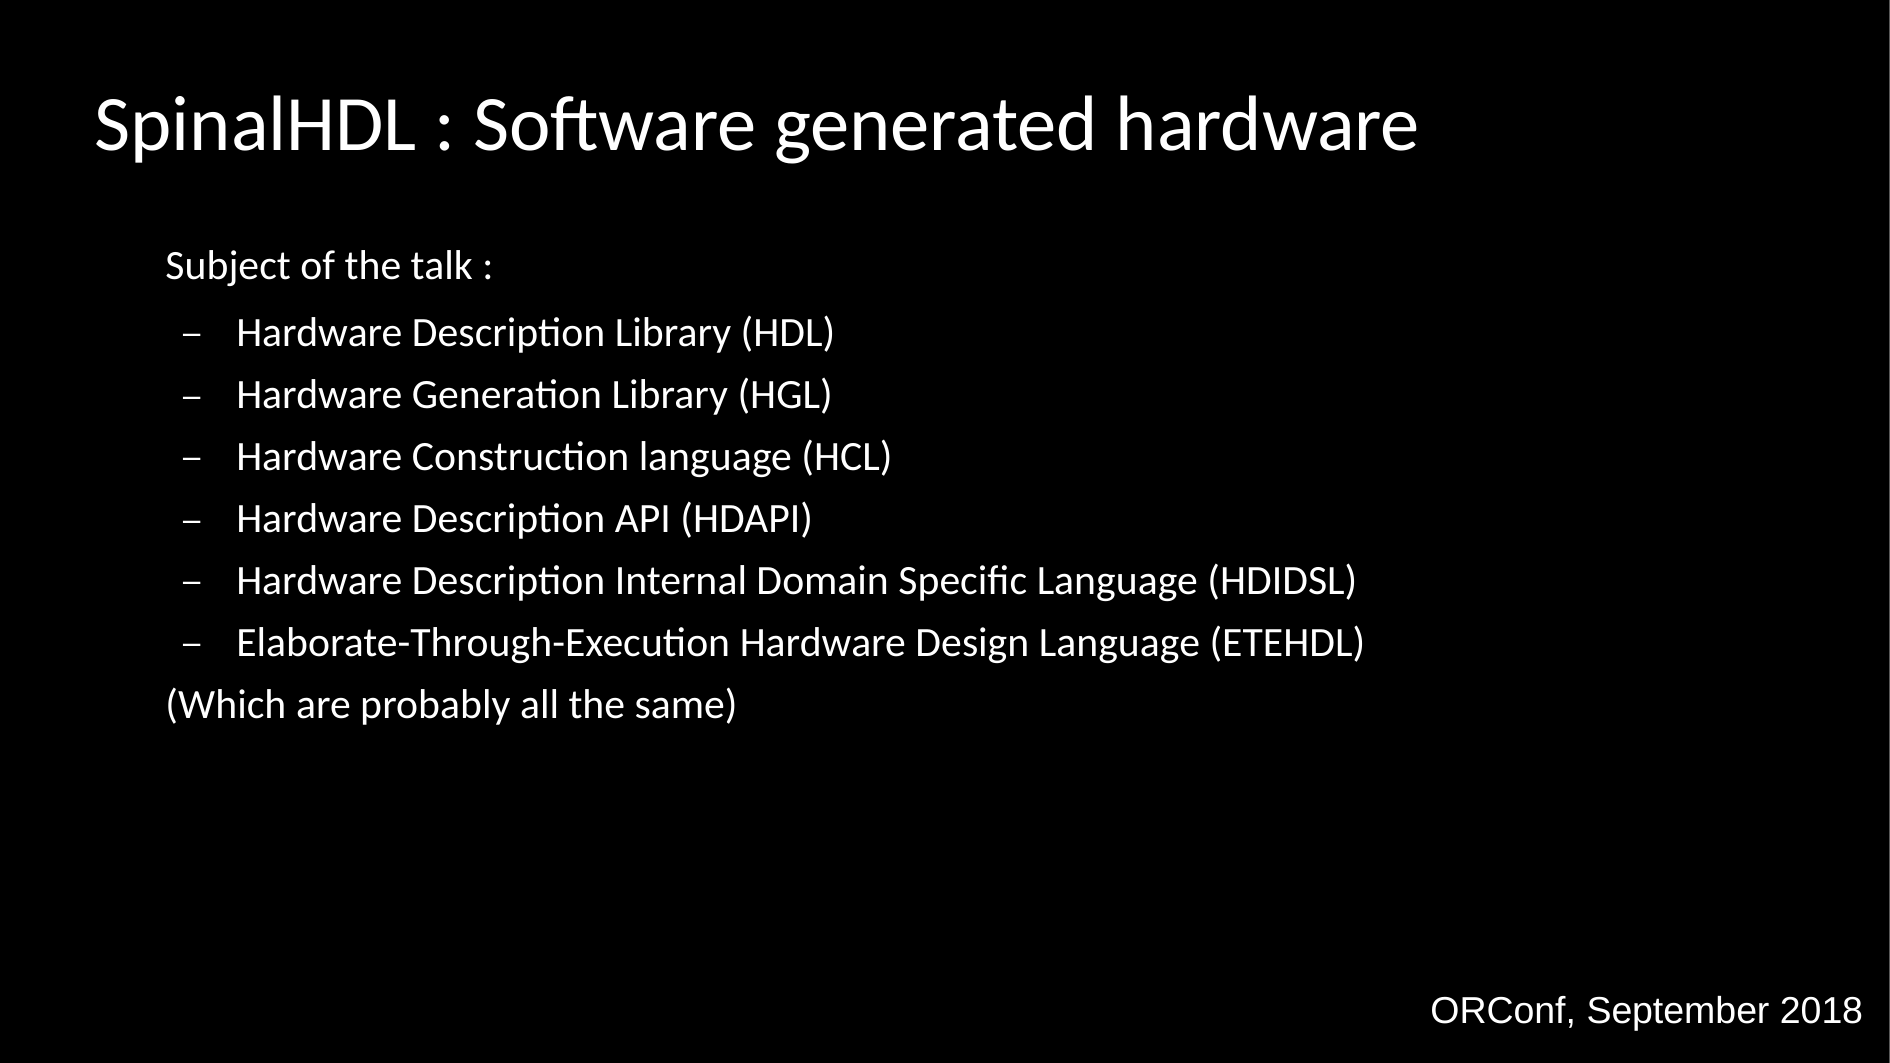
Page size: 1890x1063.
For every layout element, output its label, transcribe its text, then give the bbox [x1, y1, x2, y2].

title SpinalHDL : Software generated hardware [94, 42, 1796, 220]
text_box ORConf, September 2018 [1415, 982, 1878, 1040]
list Subject of the talk : Hardware Description Library (HDL) Hardware Generation Library (HGL) Hardware Construction language (HCL) Hardware Description API (HDAPI) Hardware Description Internal Domain Specific Language (HDIDSL) Elaborate-Through-Execution Hardware Design Language (ETEHDL) (Which are probably all the same) [94, 248, 1796, 1059]
